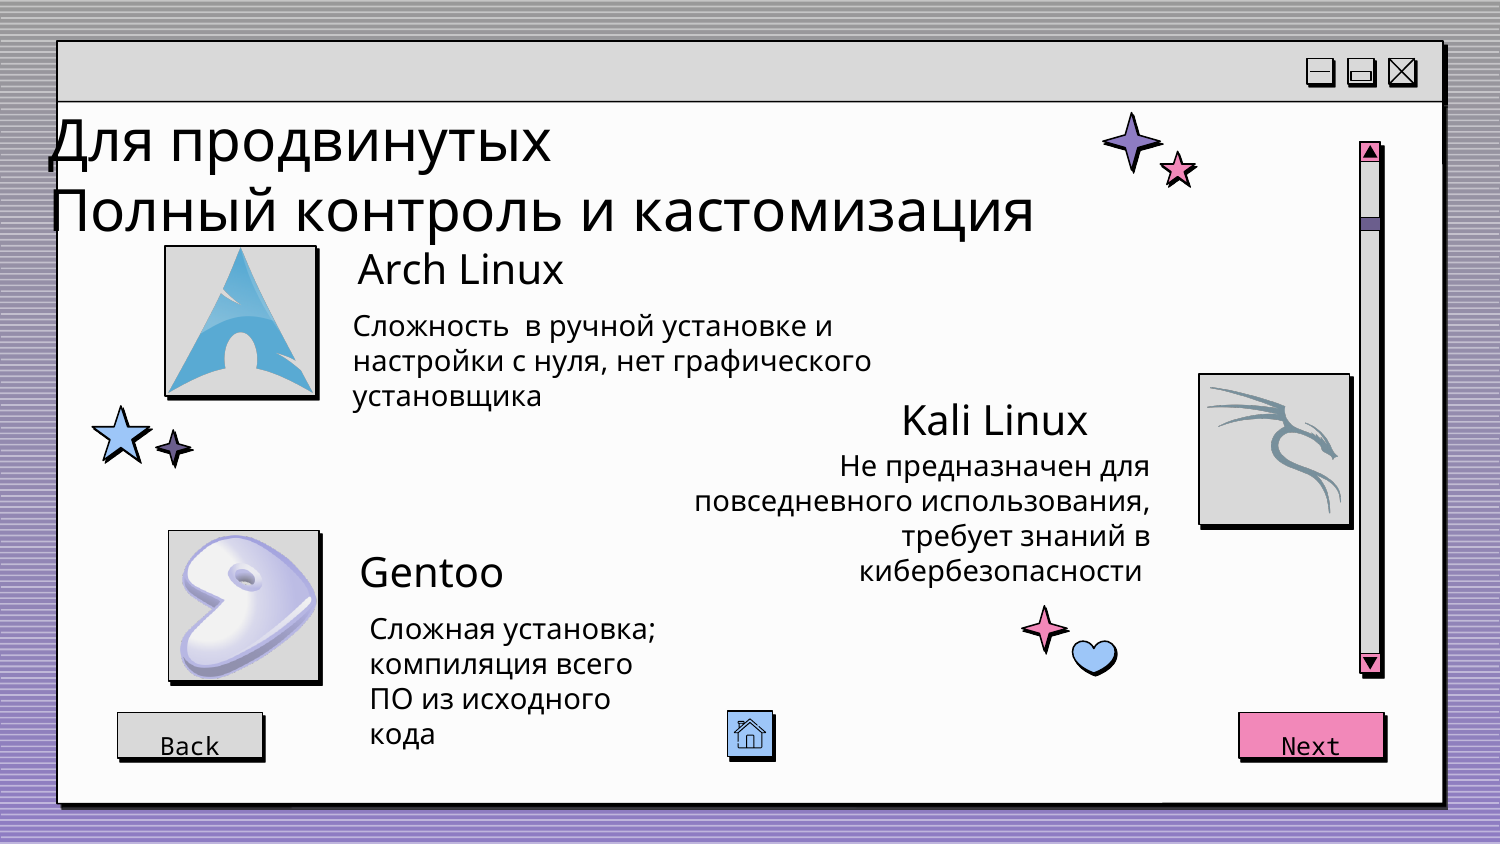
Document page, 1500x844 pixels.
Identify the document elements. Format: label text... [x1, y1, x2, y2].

text_box [117, 712, 263, 758]
subtitle Kali Linux [885, 378, 1152, 432]
text_box [1160, 151, 1196, 185]
subtitle Не предназначен для повседневного использования, требует знаний в кибербезопасности [679, 432, 1198, 502]
text_box [92, 405, 150, 461]
subtitle Next [1250, 714, 1373, 753]
text_box [168, 530, 174, 682]
title Для продвинутых Полный контроль и кастомизация [33, 88, 1447, 207]
subtitle Сложность в ручной установке и настройки с нуля, нет графического установщика [337, 292, 891, 357]
subtitle Back [129, 714, 251, 753]
text_box [155, 429, 191, 465]
text_box [1198, 373, 1350, 525]
text_box [1360, 142, 1380, 673]
subtitle Arch Linux [342, 227, 895, 293]
text_box [1238, 712, 1384, 758]
picture [174, 530, 324, 689]
picture [1202, 378, 1346, 522]
text_box [1072, 641, 1116, 674]
text_box [165, 245, 317, 397]
text_box [727, 711, 773, 757]
text_box [1102, 112, 1161, 171]
subtitle Сложная установка; компиляция всего ПО из исходного кода [354, 596, 675, 701]
text_box [1021, 605, 1068, 652]
picture [168, 247, 313, 393]
subtitle Gentoo [344, 530, 897, 596]
